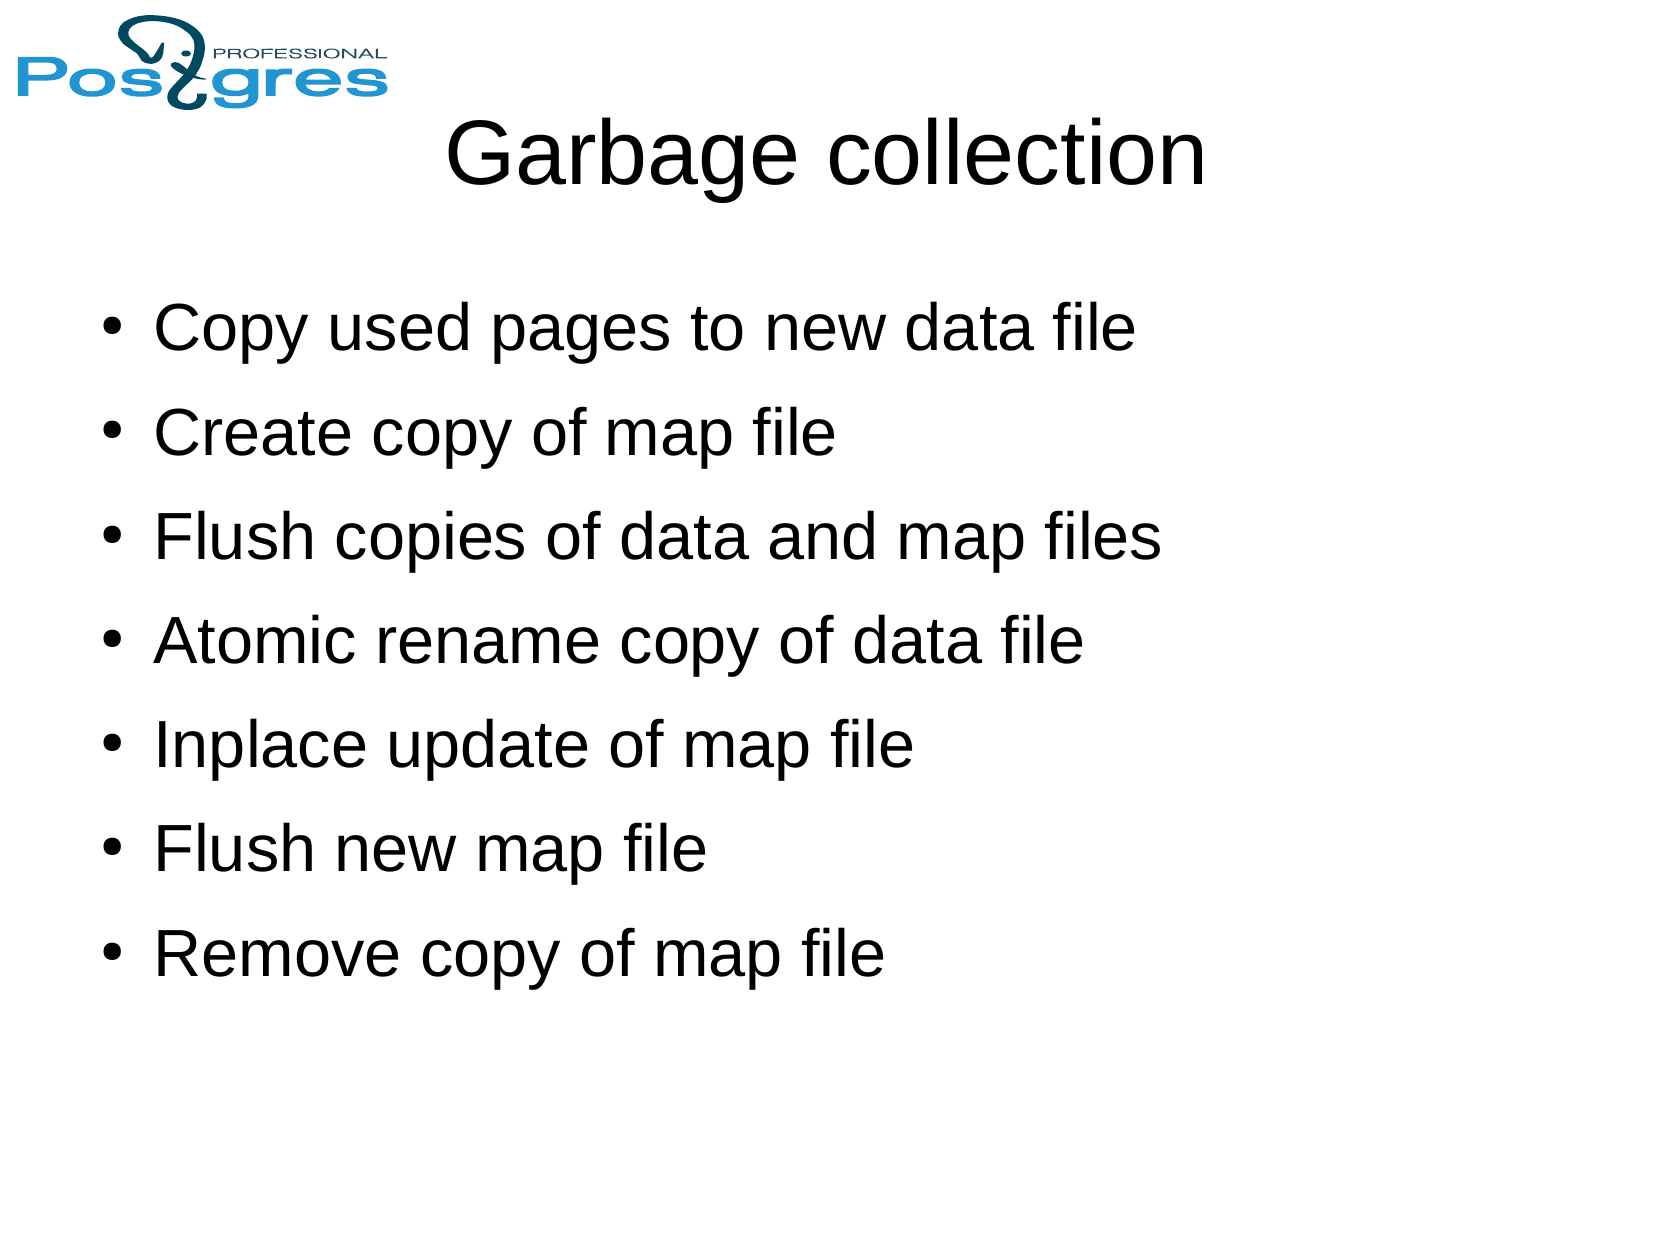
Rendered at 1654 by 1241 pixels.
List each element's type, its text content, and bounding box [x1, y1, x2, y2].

title Garbage collection [82, 49, 1571, 257]
list Copy used pages to new data file Create copy of map file Flush copies of data and map files Atomic rename copy of data file Inplace update of map file Flush new map file Remove copy of map file [82, 290, 1571, 1109]
